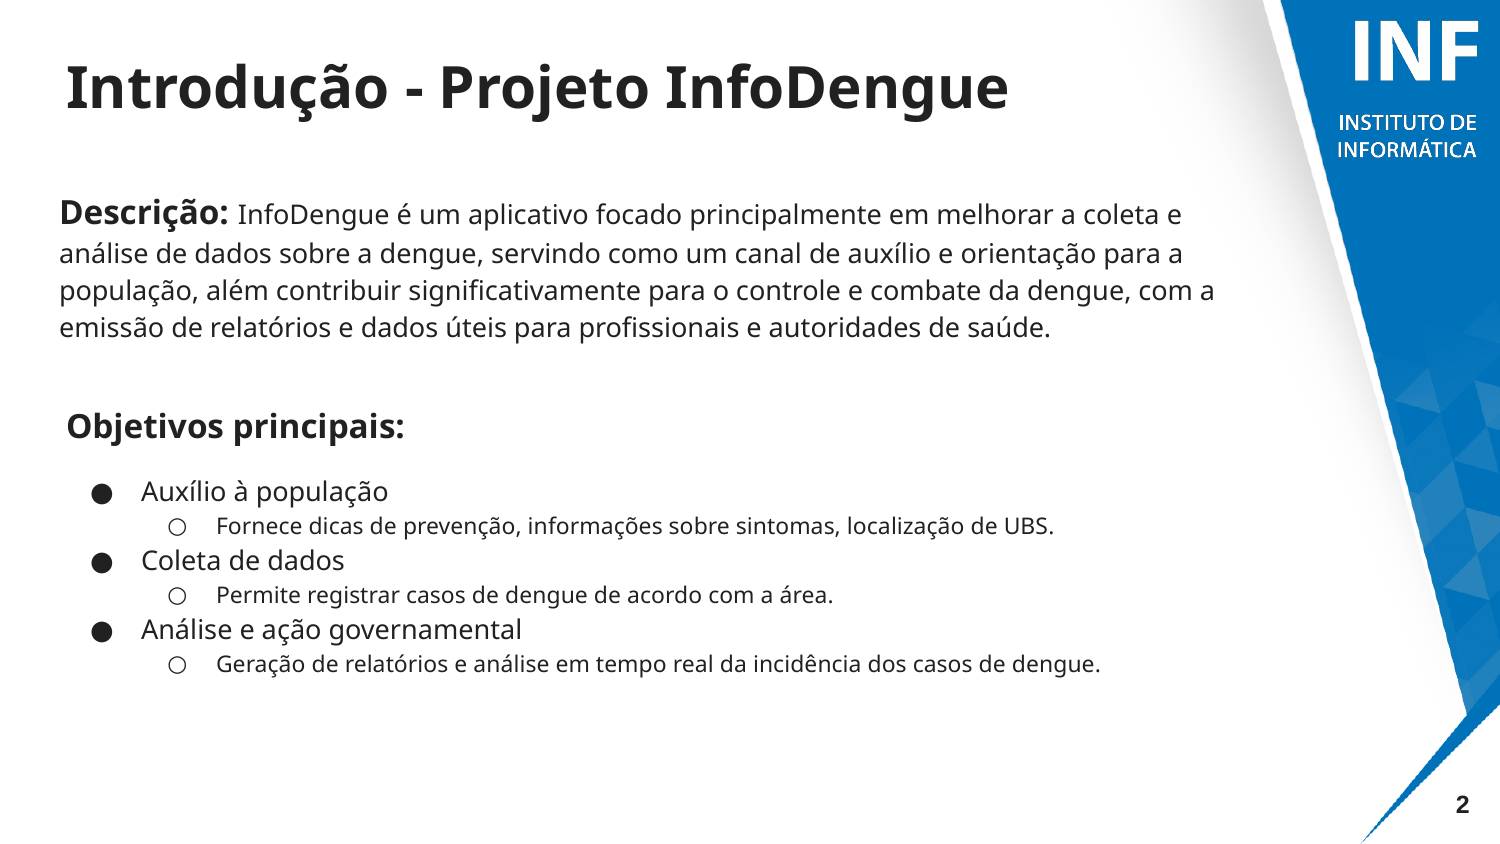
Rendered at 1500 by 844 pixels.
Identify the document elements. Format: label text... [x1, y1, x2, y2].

text_box Objetivos principais: Auxílio à população Fornece dicas de prevenção, informações sobre sintomas, localização de UBS. Coleta de dados Permite registrar casos de dengue de acordo com a área. Análise e ação governamental Geração de relatórios e análise em tempo real da incidência dos casos de dengue. [51, 384, 1280, 692]
list Descrição: InfoDengue é um aplicativo focado principalmente em melhorar a coleta e análise de dados sobre a dengue, servindo como um canal de auxílio e orientação para a população, além contribuir significativamente para o controle e combate da dengue, com a emissão de relatórios e dados úteis para profissionais e autoridades de saúde. [44, 170, 1280, 676]
slide_number <number> [1394, 771, 1485, 837]
picture [0, 0, 1500, 844]
title Introdução - Projeto InfoDengue [51, 35, 1273, 142]
